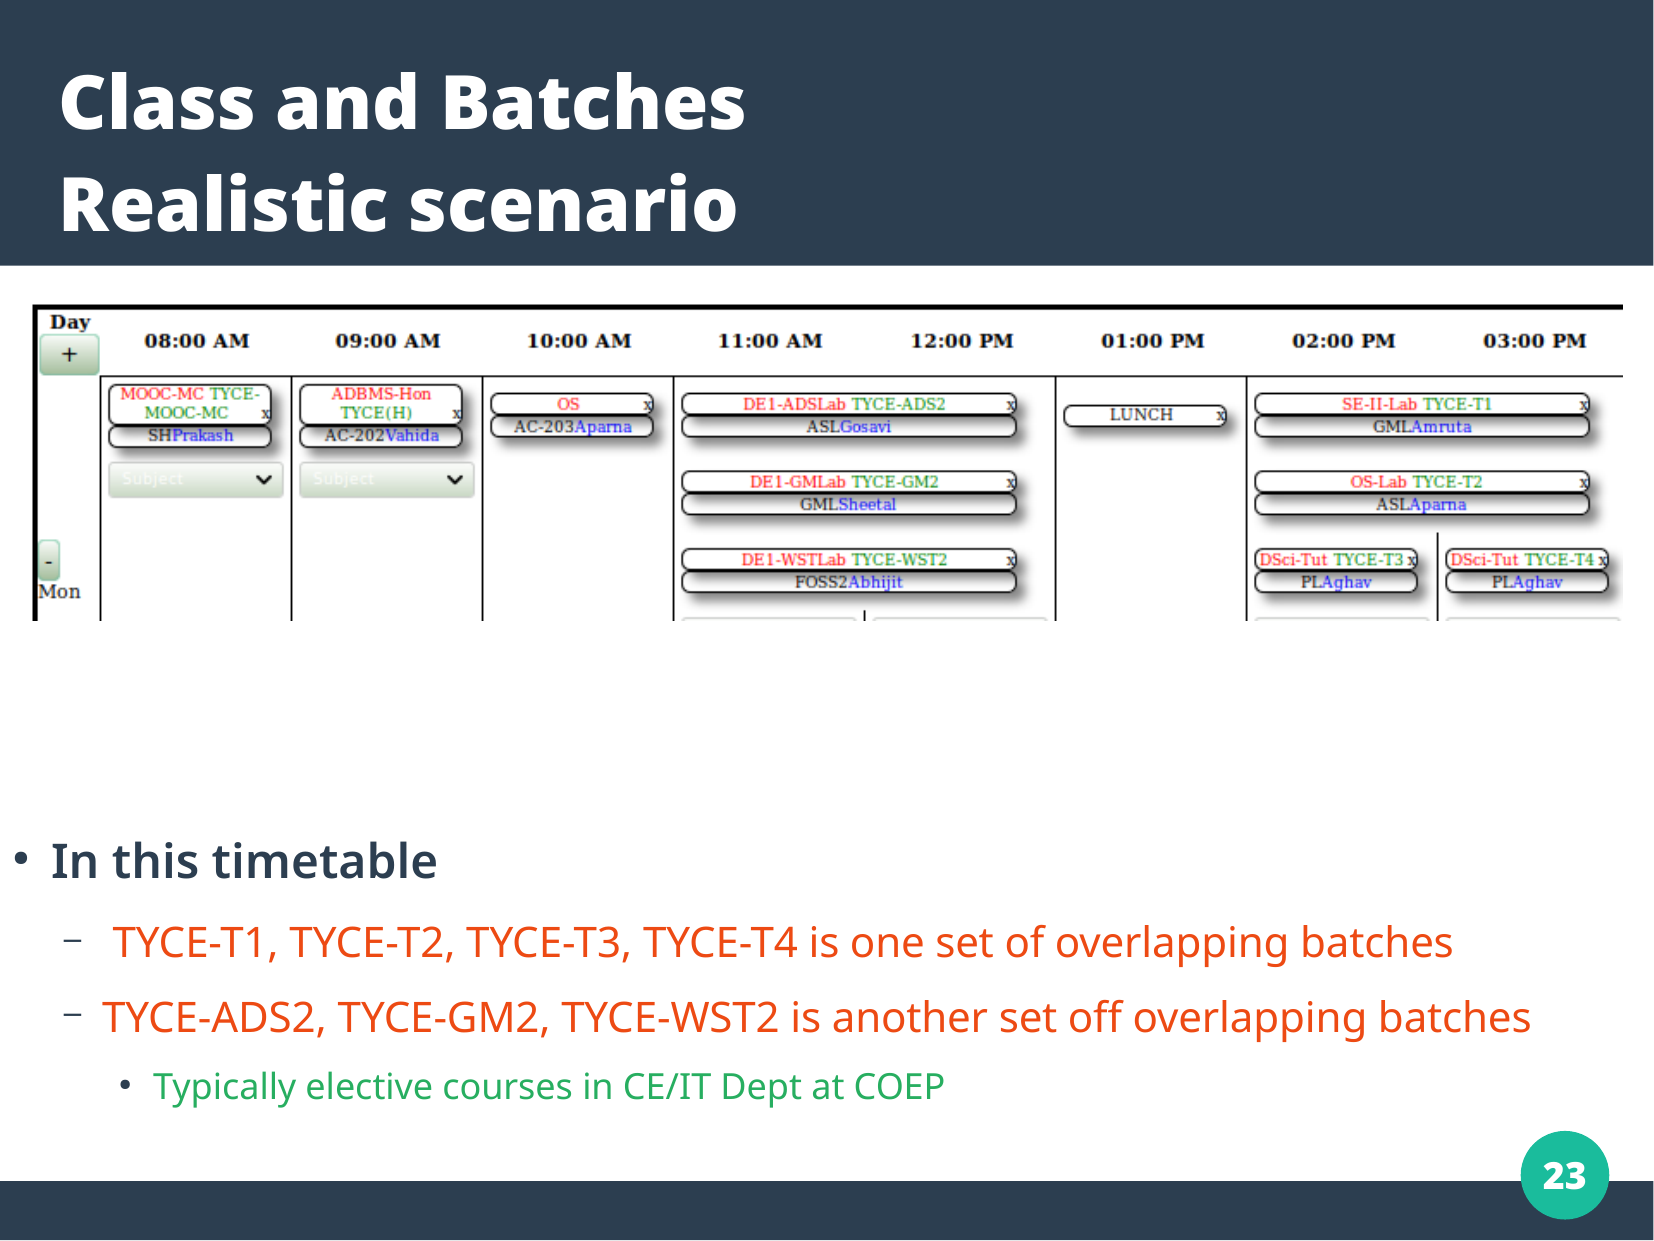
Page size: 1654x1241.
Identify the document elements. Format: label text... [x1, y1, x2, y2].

list In this timetable TYCE-T1, TYCE-T2, TYCE-T3, TYCE-T4 is one set of overlapping batches TYCE-ADS2, TYCE-GM2, TYCE-WST2 is another set off overlapping batches Typically elective courses in CE/IT Dept at COEP [0, 826, 1596, 1152]
title Class and Batches Realistic scenario [59, 49, 1595, 207]
picture [26, 298, 1623, 621]
